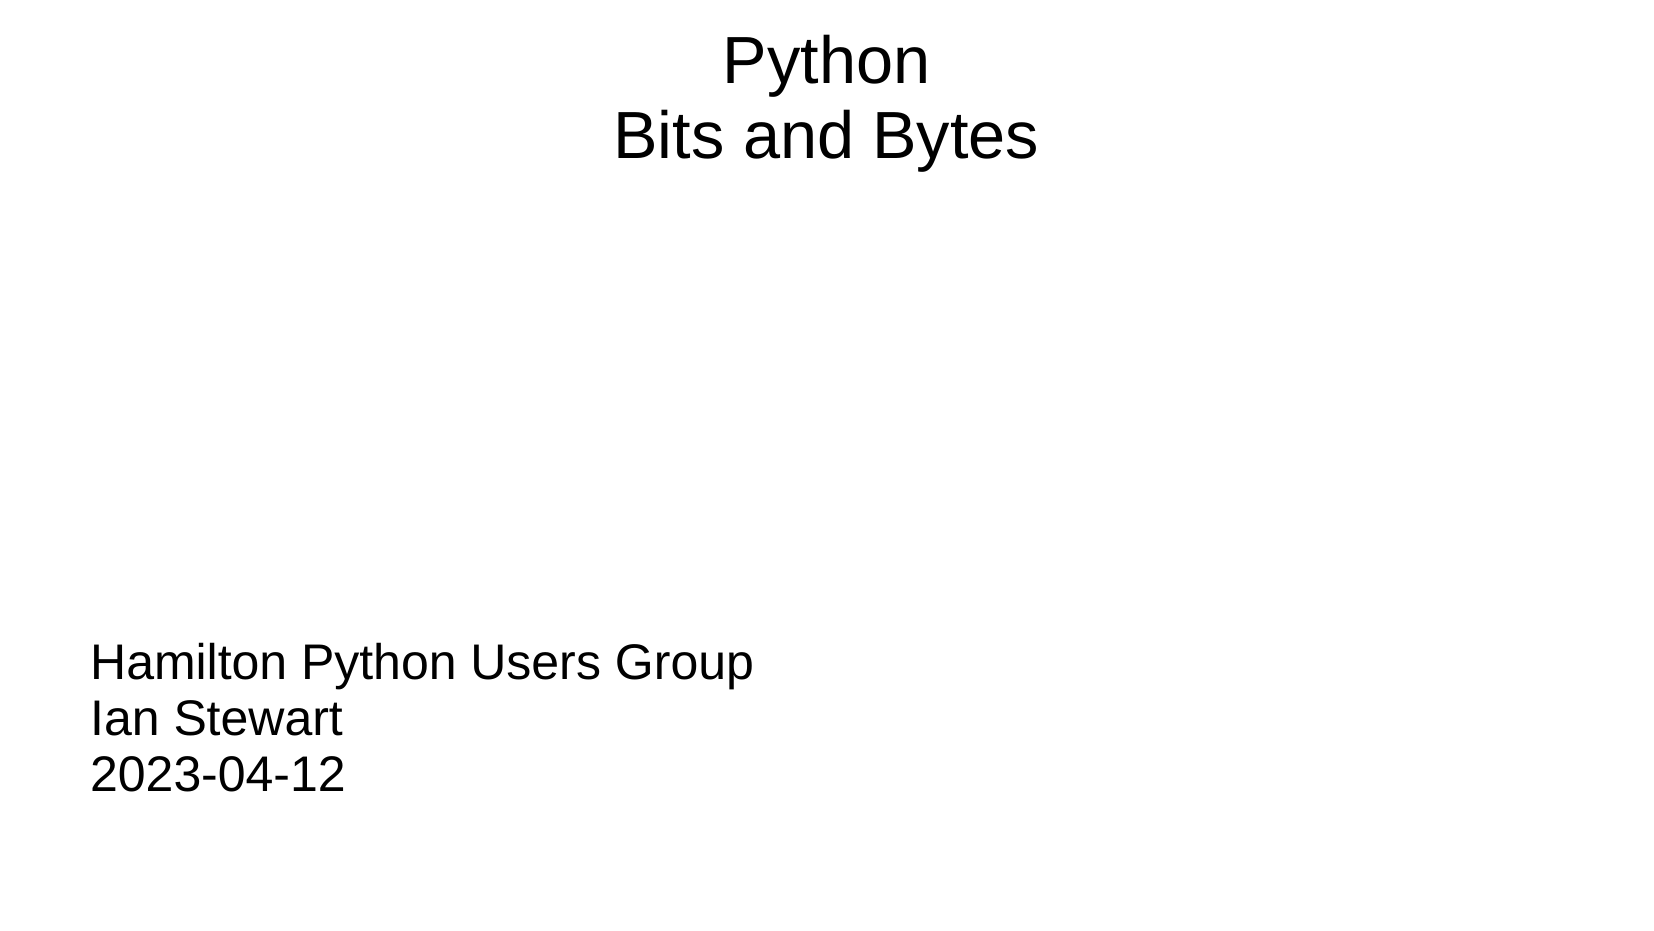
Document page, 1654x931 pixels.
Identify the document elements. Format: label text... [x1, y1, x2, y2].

subtitle Hamilton Python Users Group Ian Stewart 2023-04-12 [90, 634, 1579, 878]
title Python Bits and Bytes [82, 22, 1571, 173]
